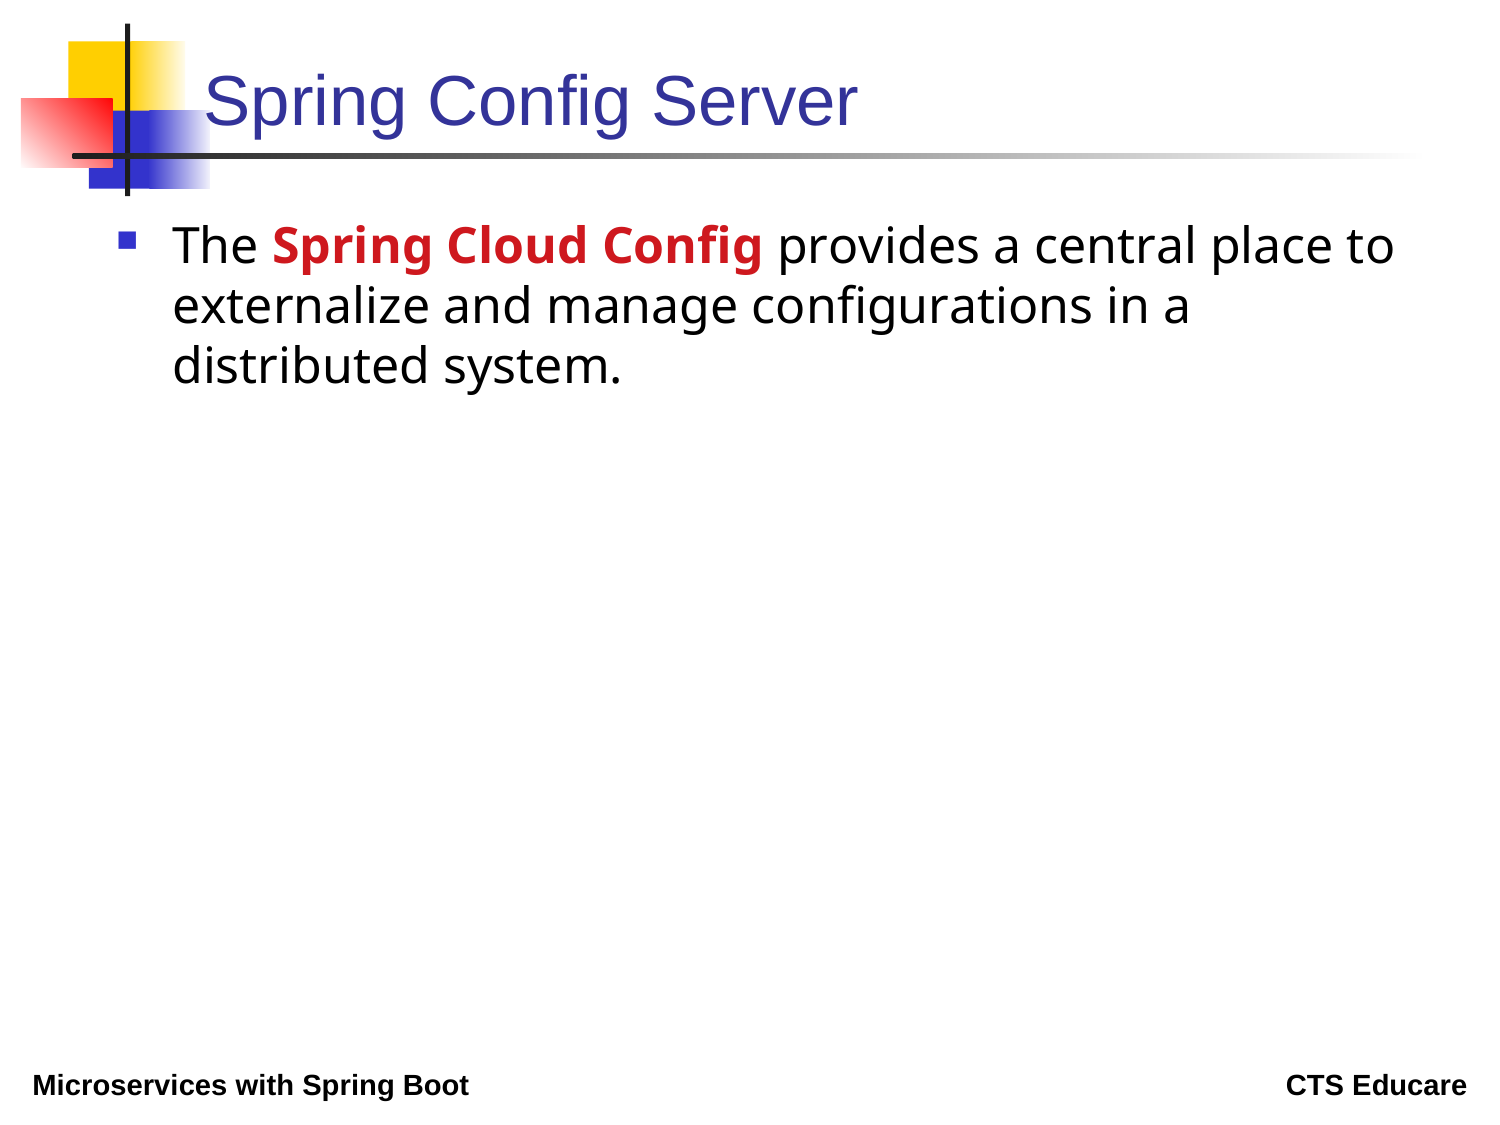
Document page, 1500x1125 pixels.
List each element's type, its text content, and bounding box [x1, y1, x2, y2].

title Spring Config Server [188, 46, 1468, 149]
list The Spring Cloud Config provides a central place to externalize and manage configurations in a distributed system. [100, 206, 1447, 1024]
